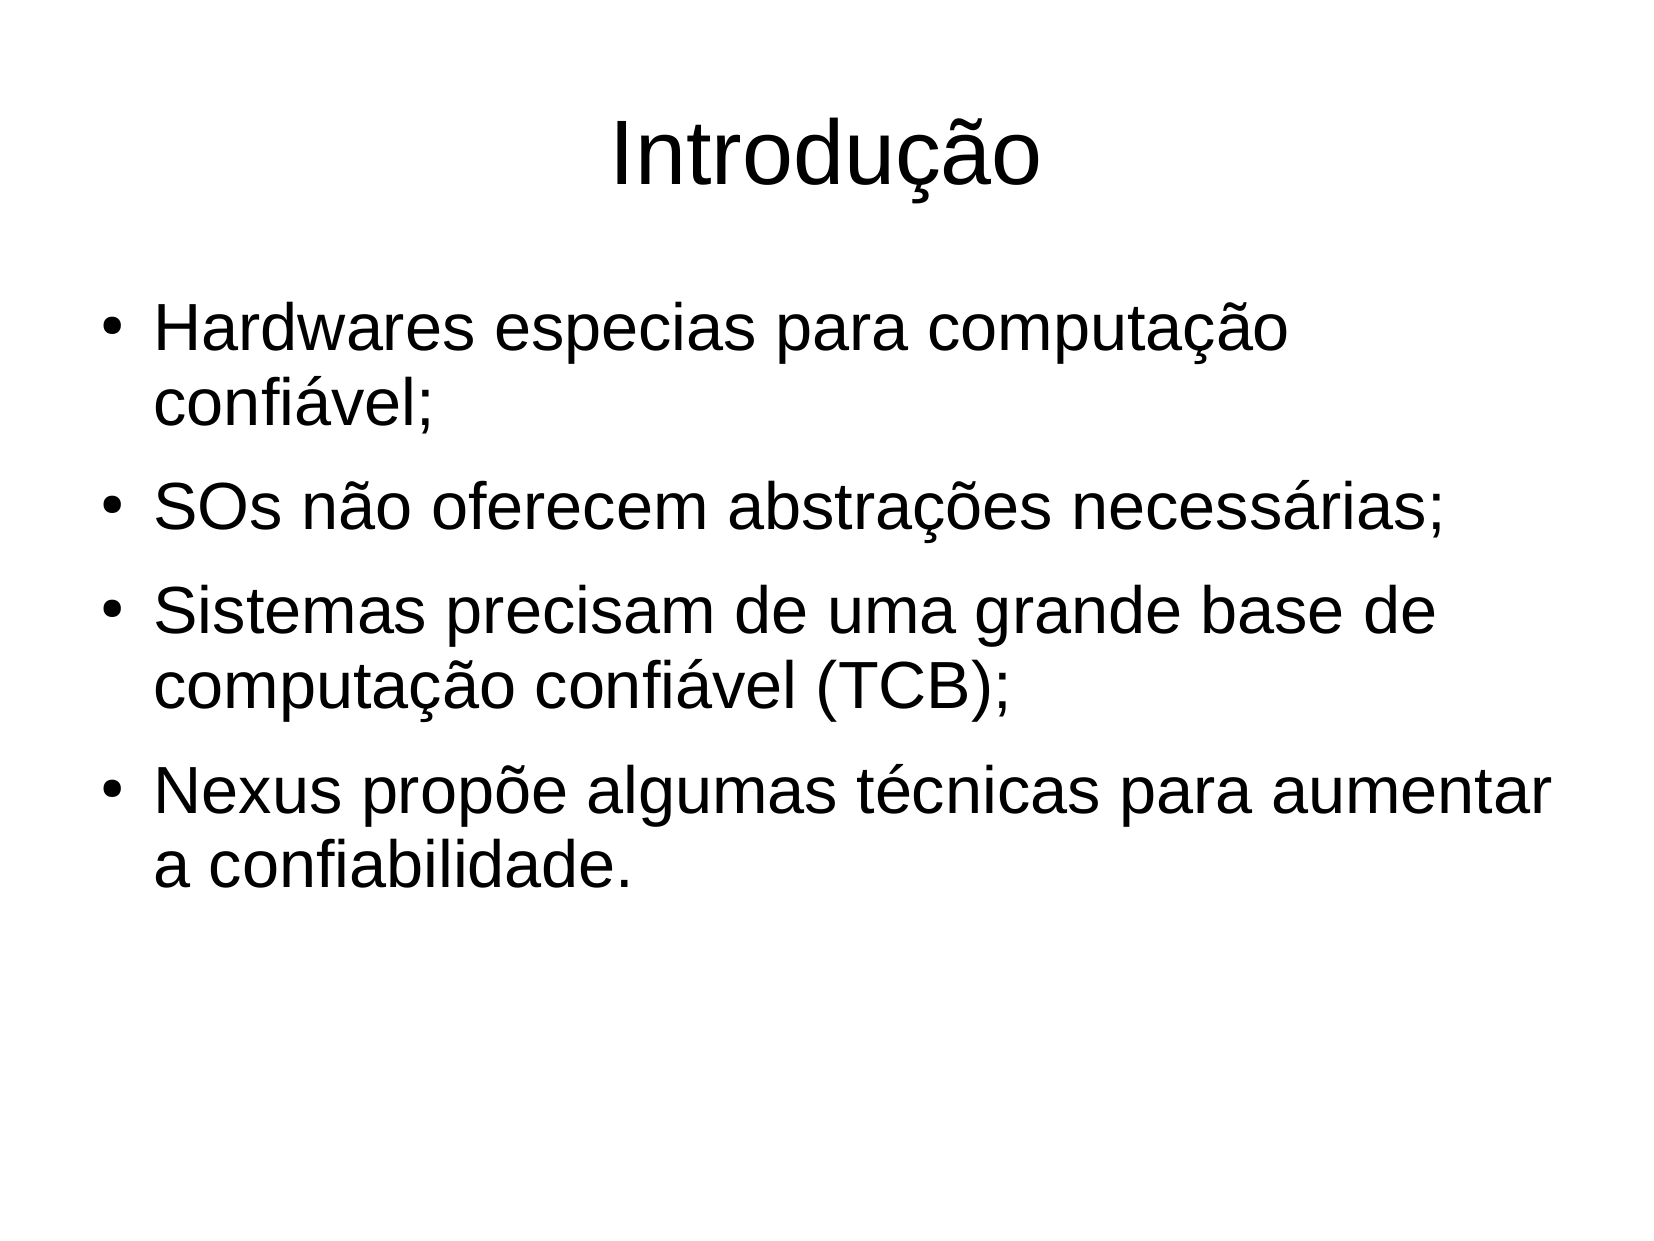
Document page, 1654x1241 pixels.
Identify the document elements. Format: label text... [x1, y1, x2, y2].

list Hardwares especias para computação confiável; SOs não oferecem abstrações necessárias; Sistemas precisam de uma grande base de computação confiável (TCB); Nexus propõe algumas técnicas para aumentar a confiabilidade. [82, 290, 1571, 1109]
title Introdução [82, 49, 1571, 257]
